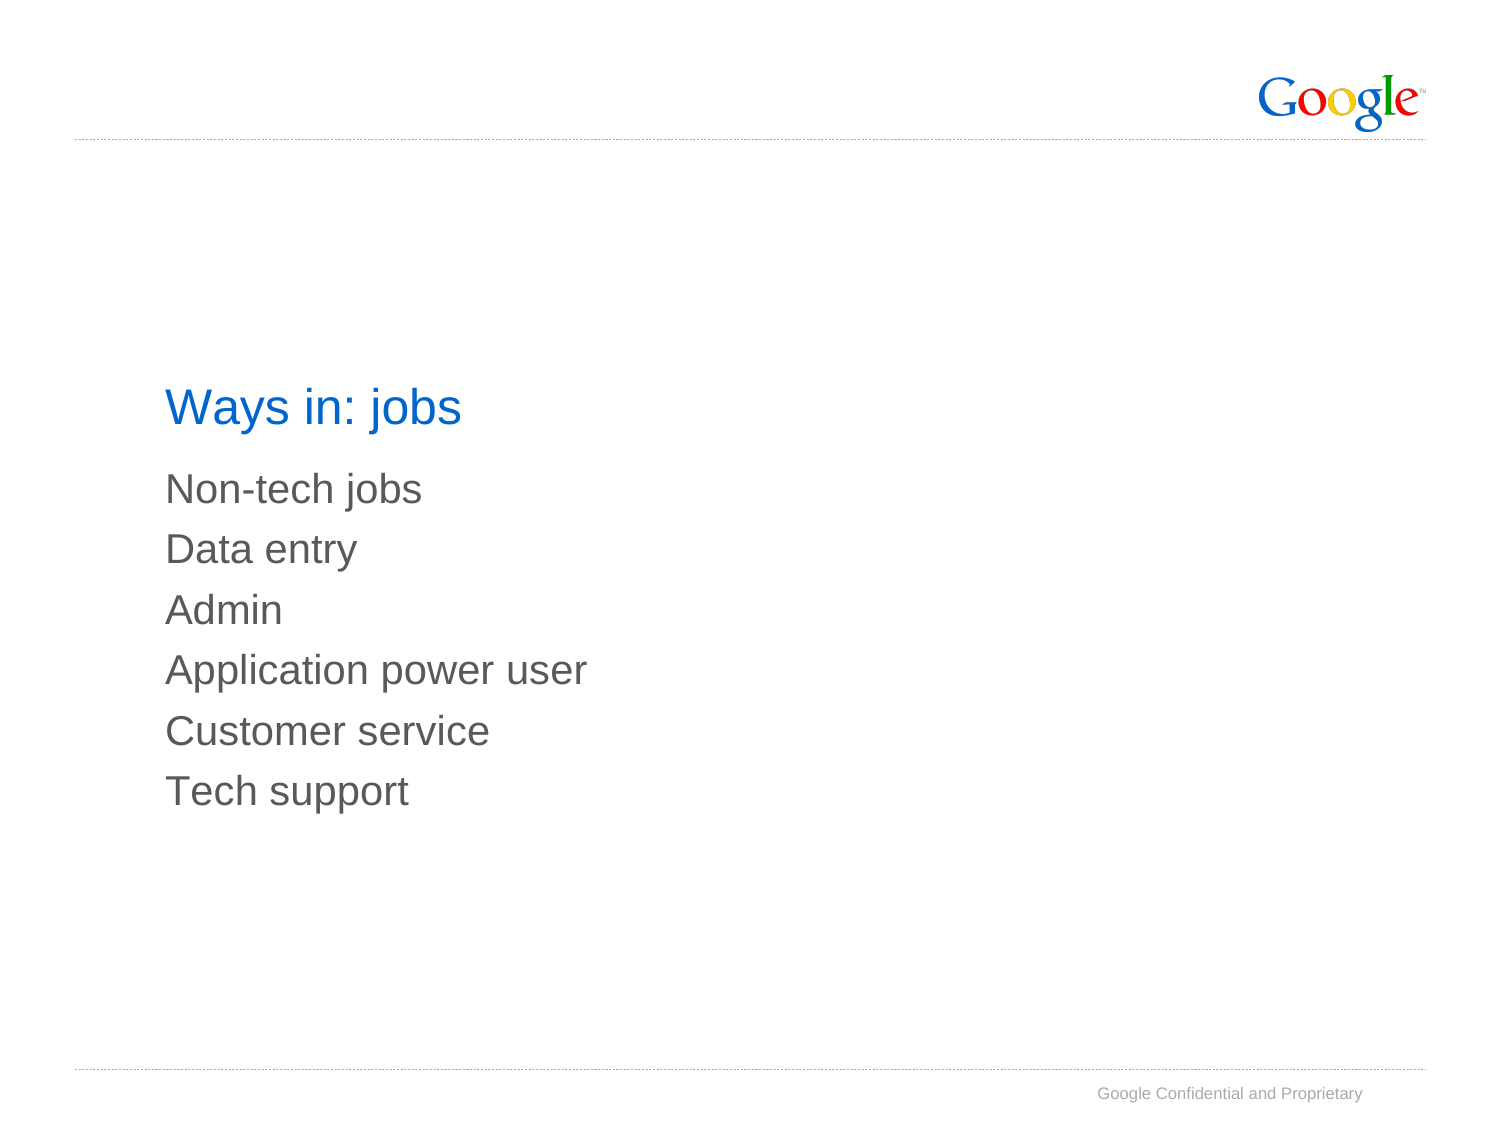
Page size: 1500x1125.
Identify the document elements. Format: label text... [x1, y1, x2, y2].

picture [1259, 75, 1426, 132]
title Ways in: jobs [150, 253, 1351, 443]
list Non-tech jobs Data entry Admin Application power user Customer service Tech support [150, 454, 1351, 1035]
